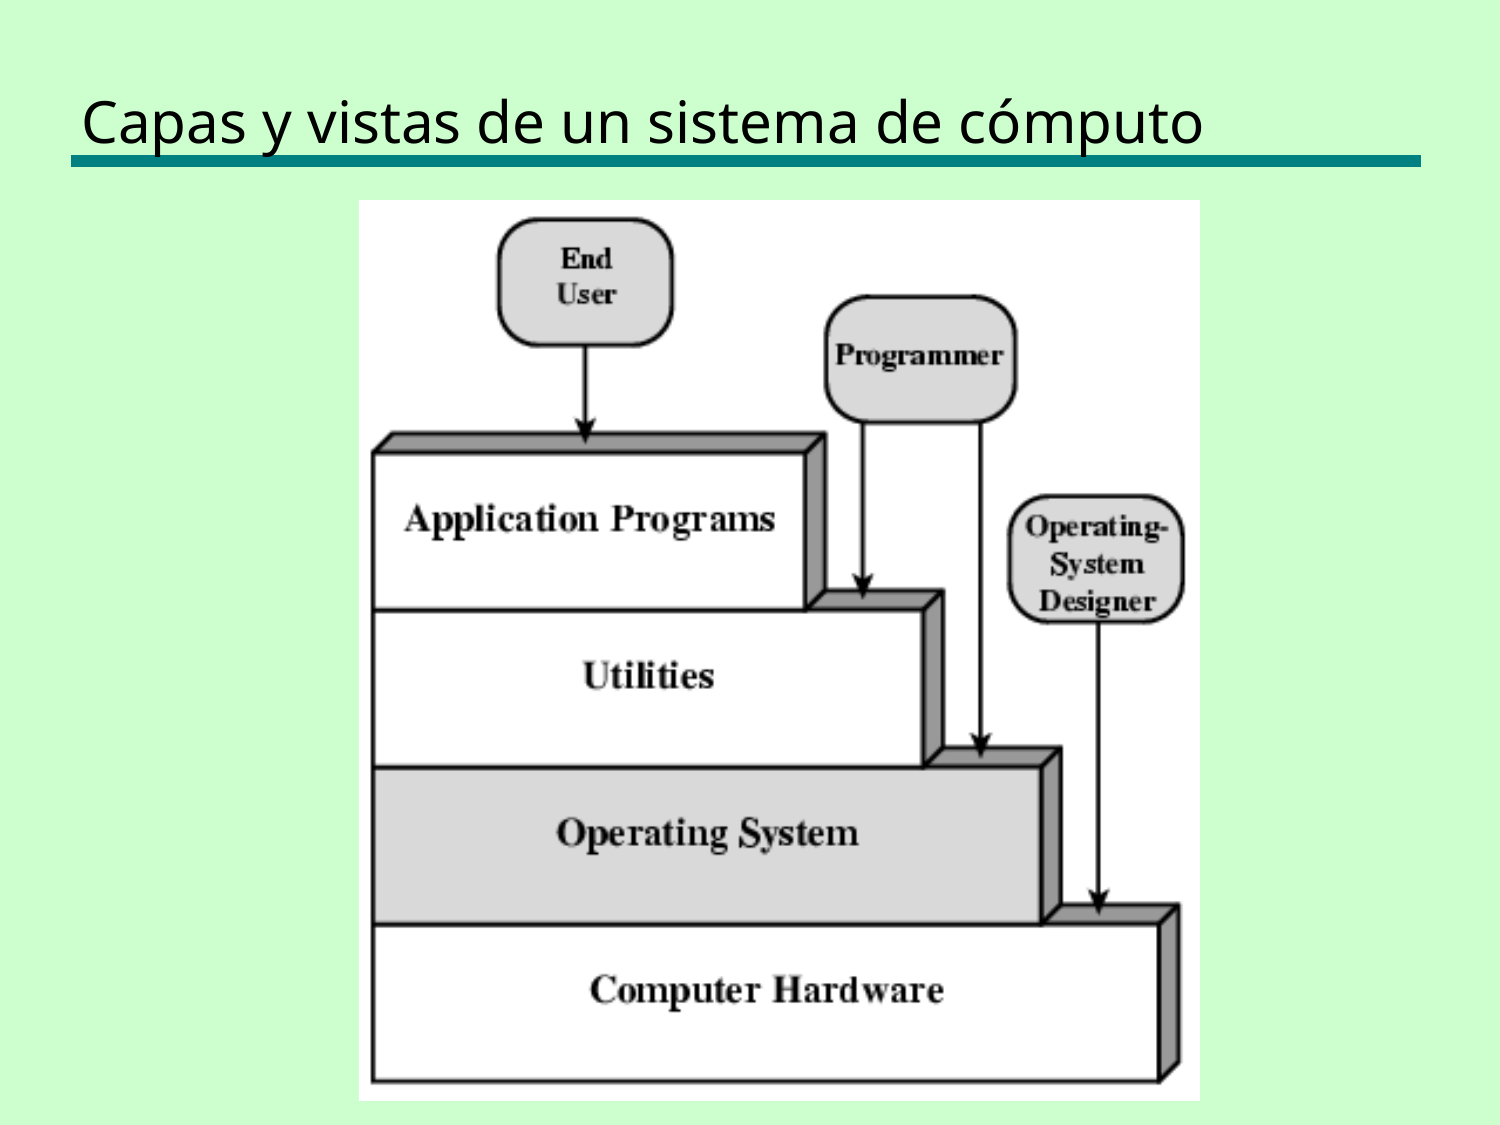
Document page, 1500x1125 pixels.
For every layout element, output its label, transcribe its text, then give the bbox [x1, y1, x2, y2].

title Capas y vistas de un sistema de cómputo [66, 24, 1413, 163]
picture [358, 200, 1201, 1101]
